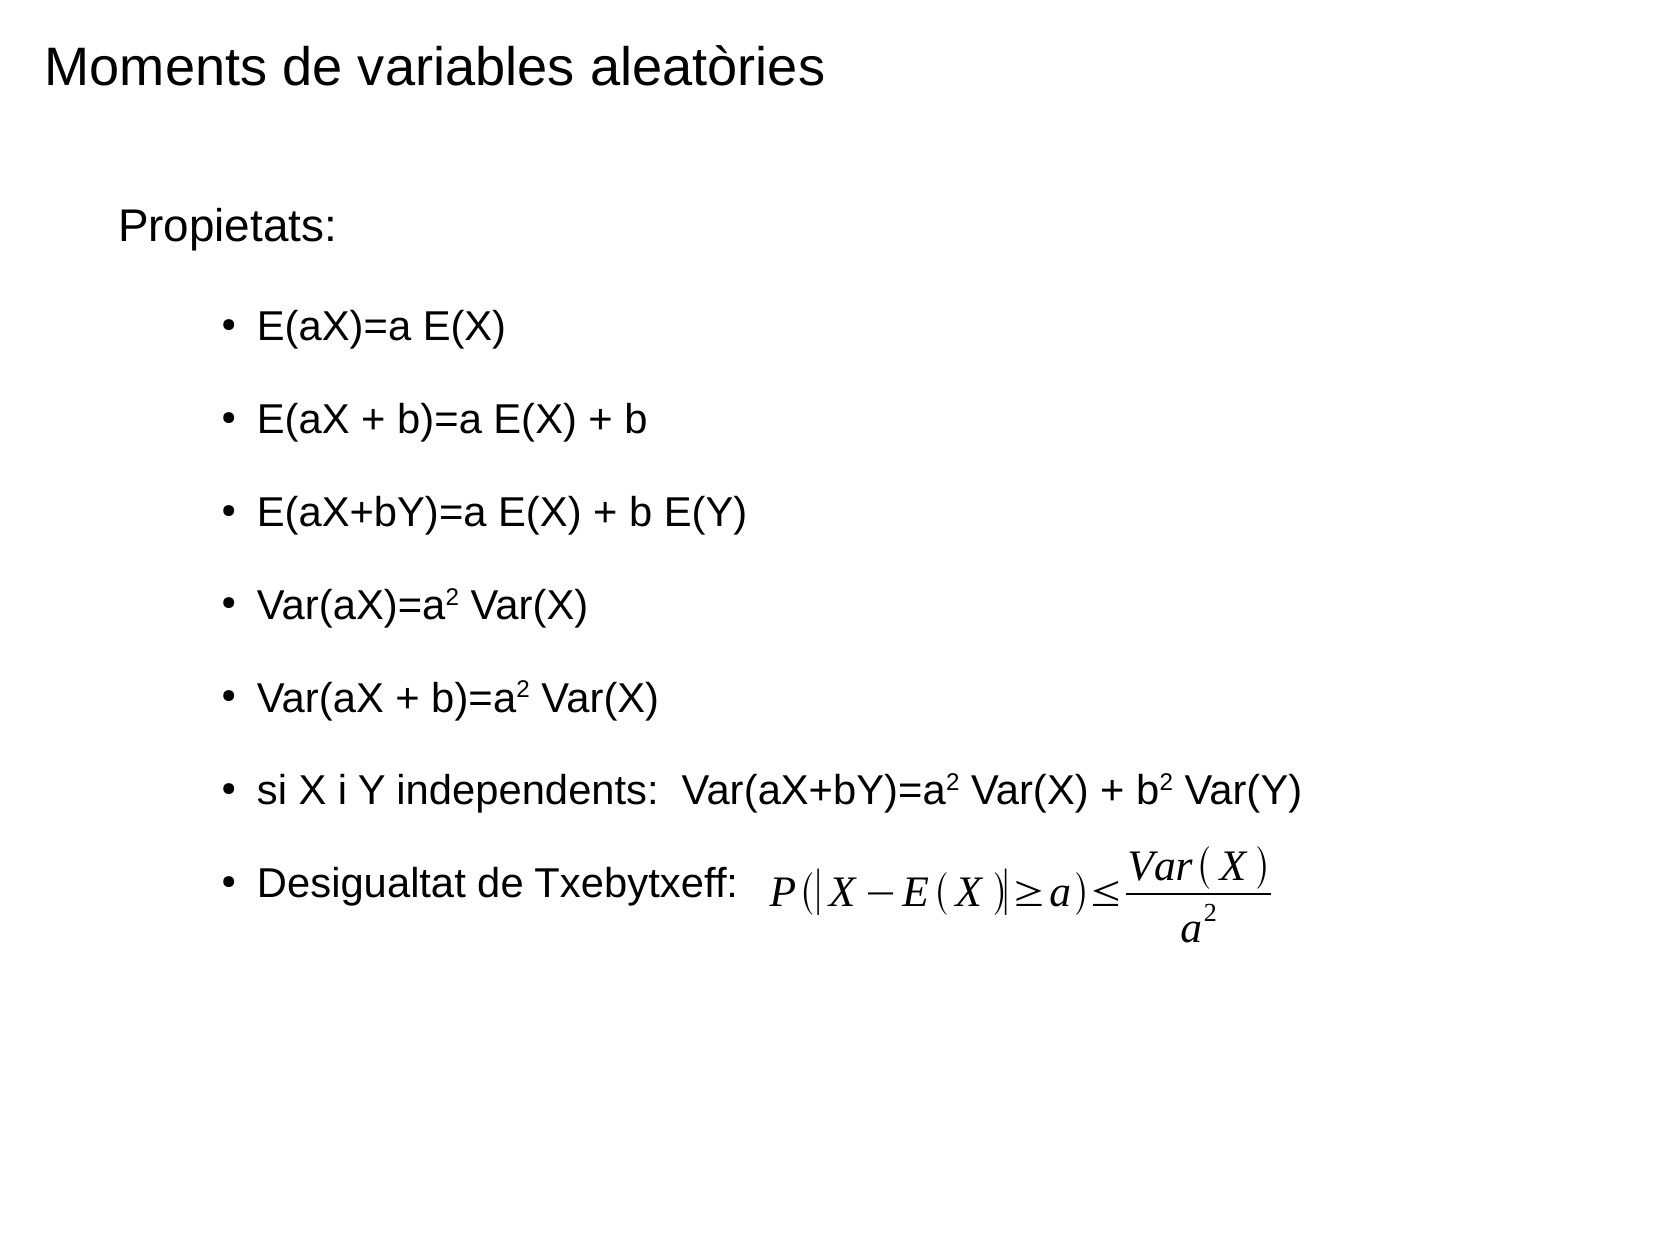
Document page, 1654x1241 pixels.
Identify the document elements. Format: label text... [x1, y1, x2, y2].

chart [760, 841, 1279, 953]
text_box Moments de variables aleatòries Propietats: E(aX)=a E(X) E(aX + b)=a E(X) + b E(aX+bY)=a E(X) + b E(Y) Var(aX)=a2 Var(X) Var(aX + b)=a2 Var(X) si X i Y independents: Var(aX+bY)=a2 Var(X) + b2 Var(Y) Desigualtat de Txebytxeff: [29, 29, 1595, 969]
